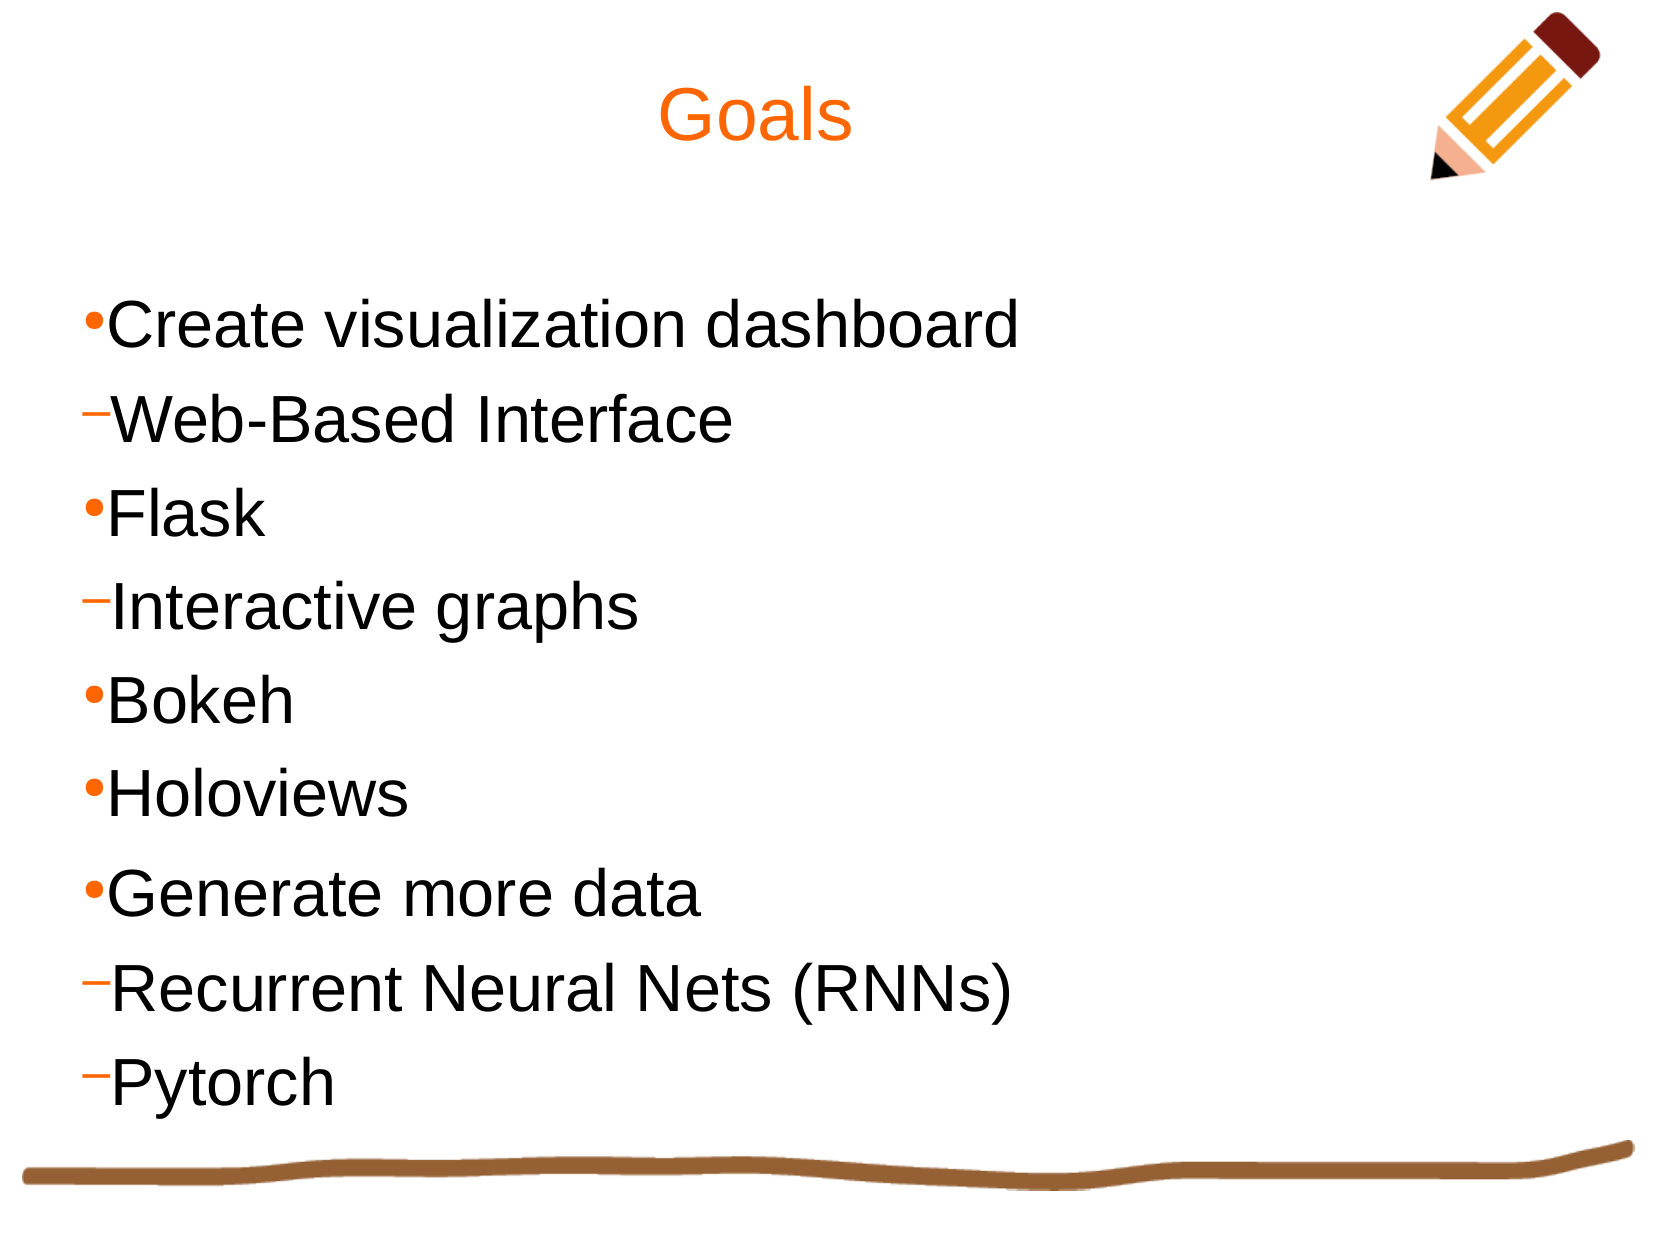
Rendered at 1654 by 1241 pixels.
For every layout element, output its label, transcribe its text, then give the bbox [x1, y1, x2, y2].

title Goals [82, 49, 1430, 172]
list Create visualization dashboard Web-Based Interface Flask Interactive graphs Bokeh Holoviews Generate more data Recurrent Neural Nets (RNNs) Pytorch [82, 290, 1571, 1122]
